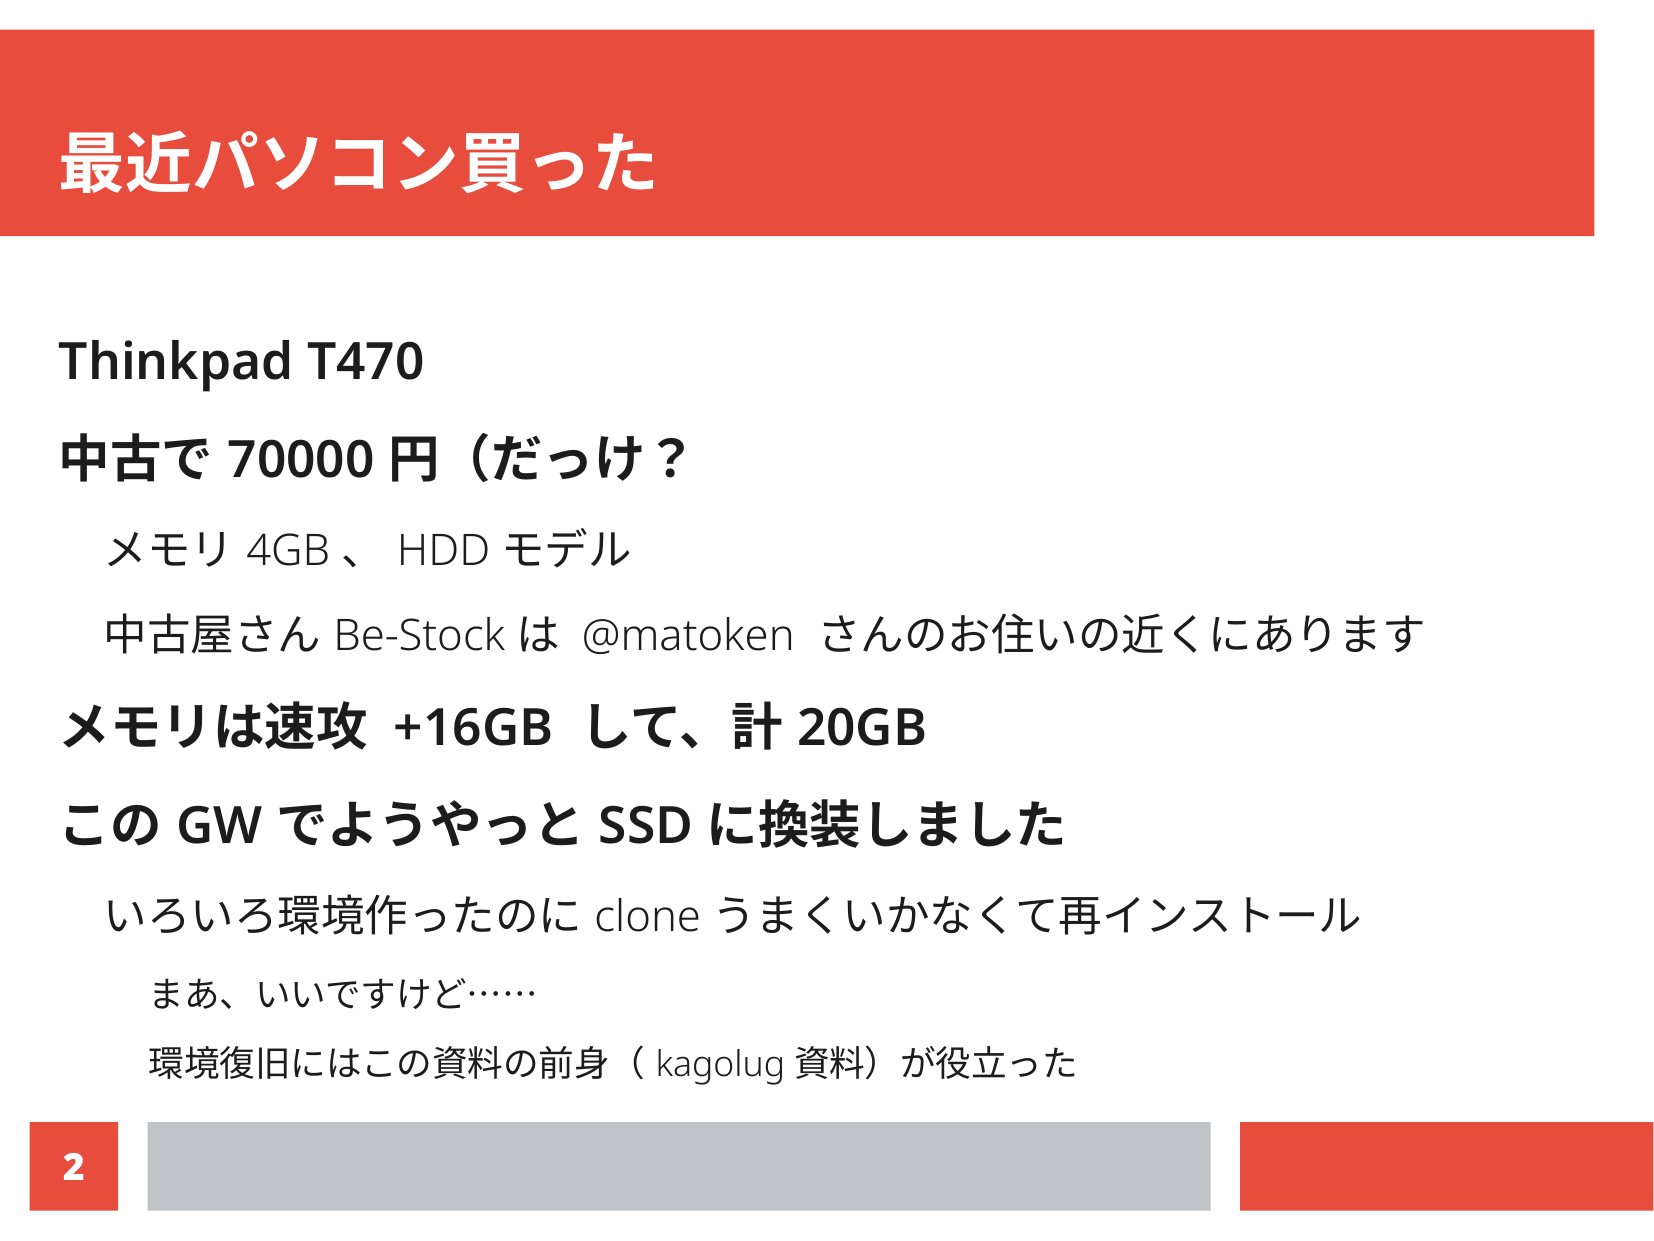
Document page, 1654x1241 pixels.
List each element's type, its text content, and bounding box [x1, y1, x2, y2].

list Thinkpad T470 中古で70000円（だっけ？ メモリ4GB、HDDモデル 中古屋さんBe-Stockは @matoken さんのお住いの近くにあります メモリは速攻 +16GB して、計20GB このGWでようやっとSSDに換装しました いろいろ環境作ったのにcloneうまくいかなくて再インストール まあ、いいですけど…… 環境復旧にはこの資料の前身（kagolug資料）が役立った [59, 324, 1565, 1093]
title 最近パソコン買った [59, 59, 1595, 207]
